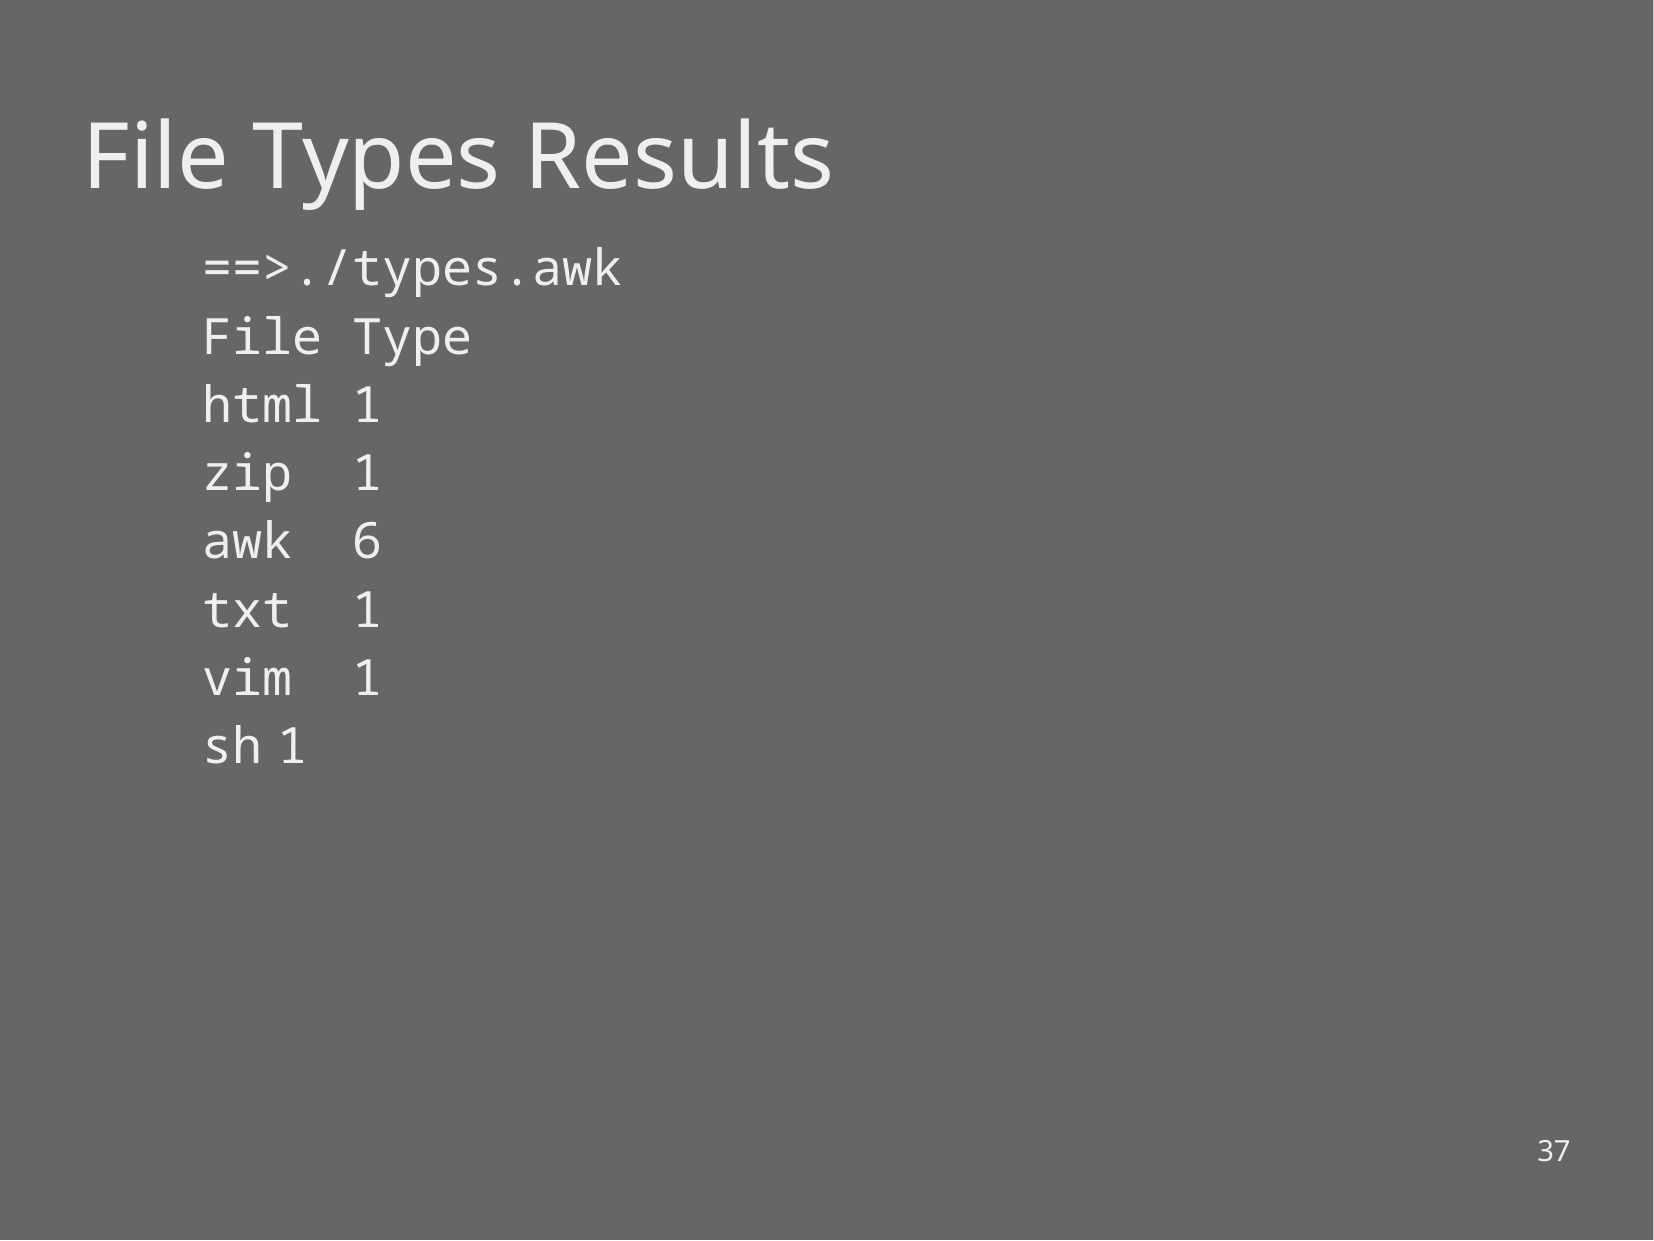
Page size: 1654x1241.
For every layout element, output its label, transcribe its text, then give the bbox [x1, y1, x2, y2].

text_box ==>./types.awk File Type html 1 zip 1 awk 6 txt 1 vim 1 sh 1 [187, 225, 1426, 1178]
title File Types Results [82, 49, 1571, 257]
